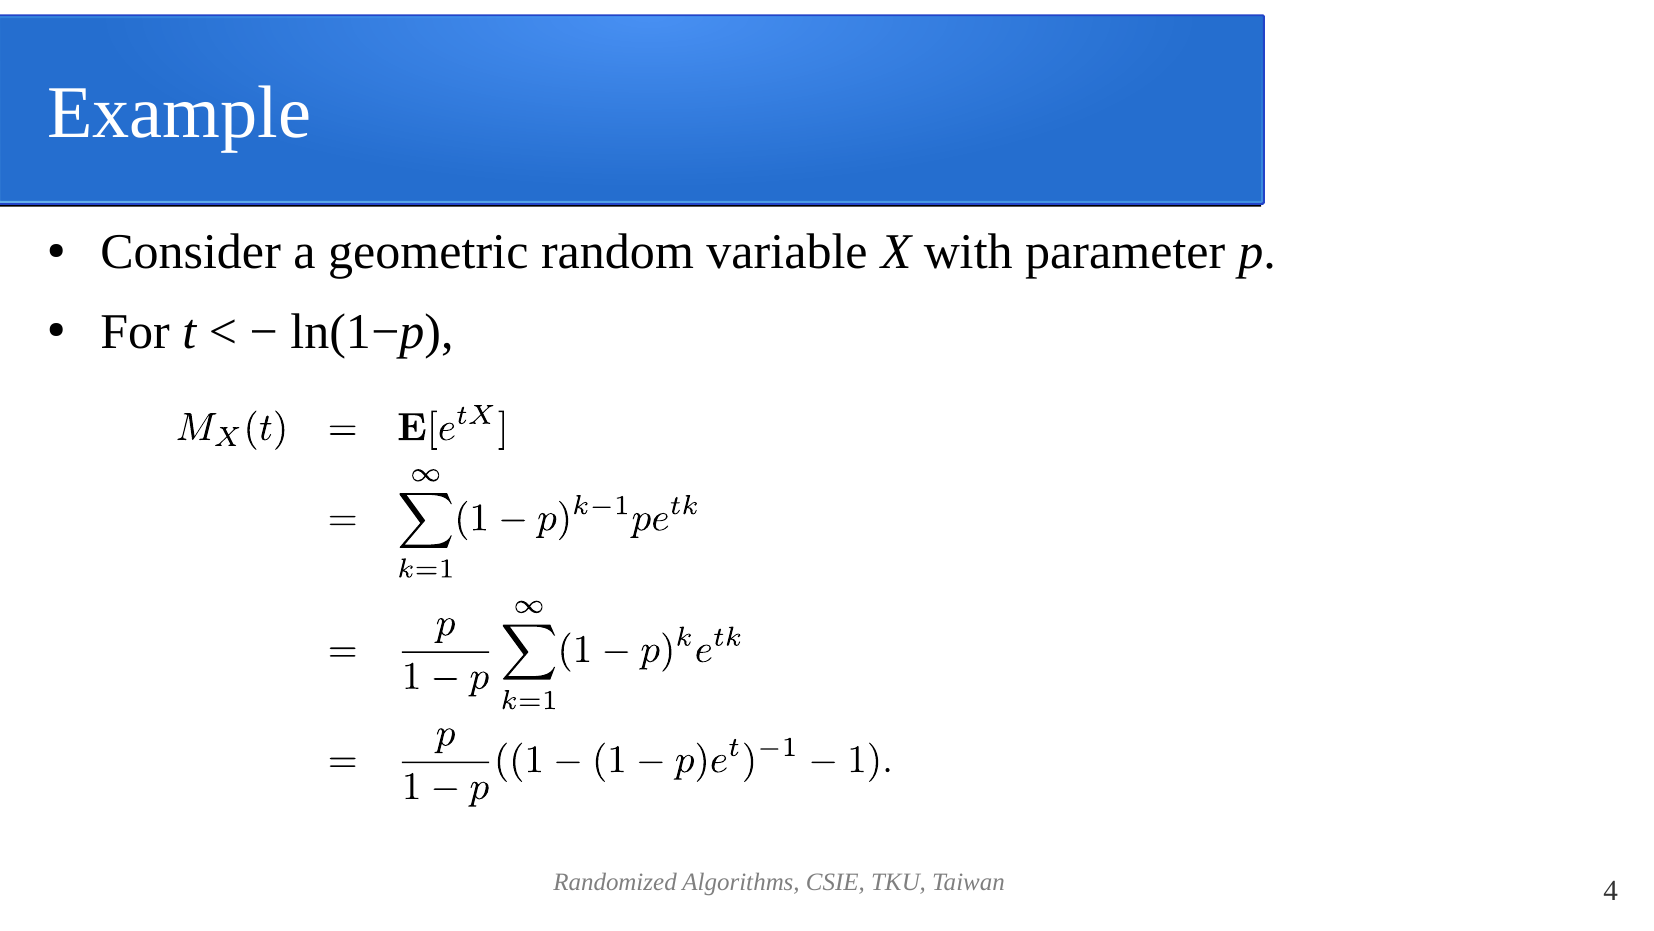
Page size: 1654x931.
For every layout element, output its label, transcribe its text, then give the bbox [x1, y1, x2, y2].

list Consider a geometric random variable X with parameter p. For t < − ln(1−p), [29, 224, 1394, 764]
title Example [47, 35, 1199, 189]
picture [175, 405, 890, 807]
